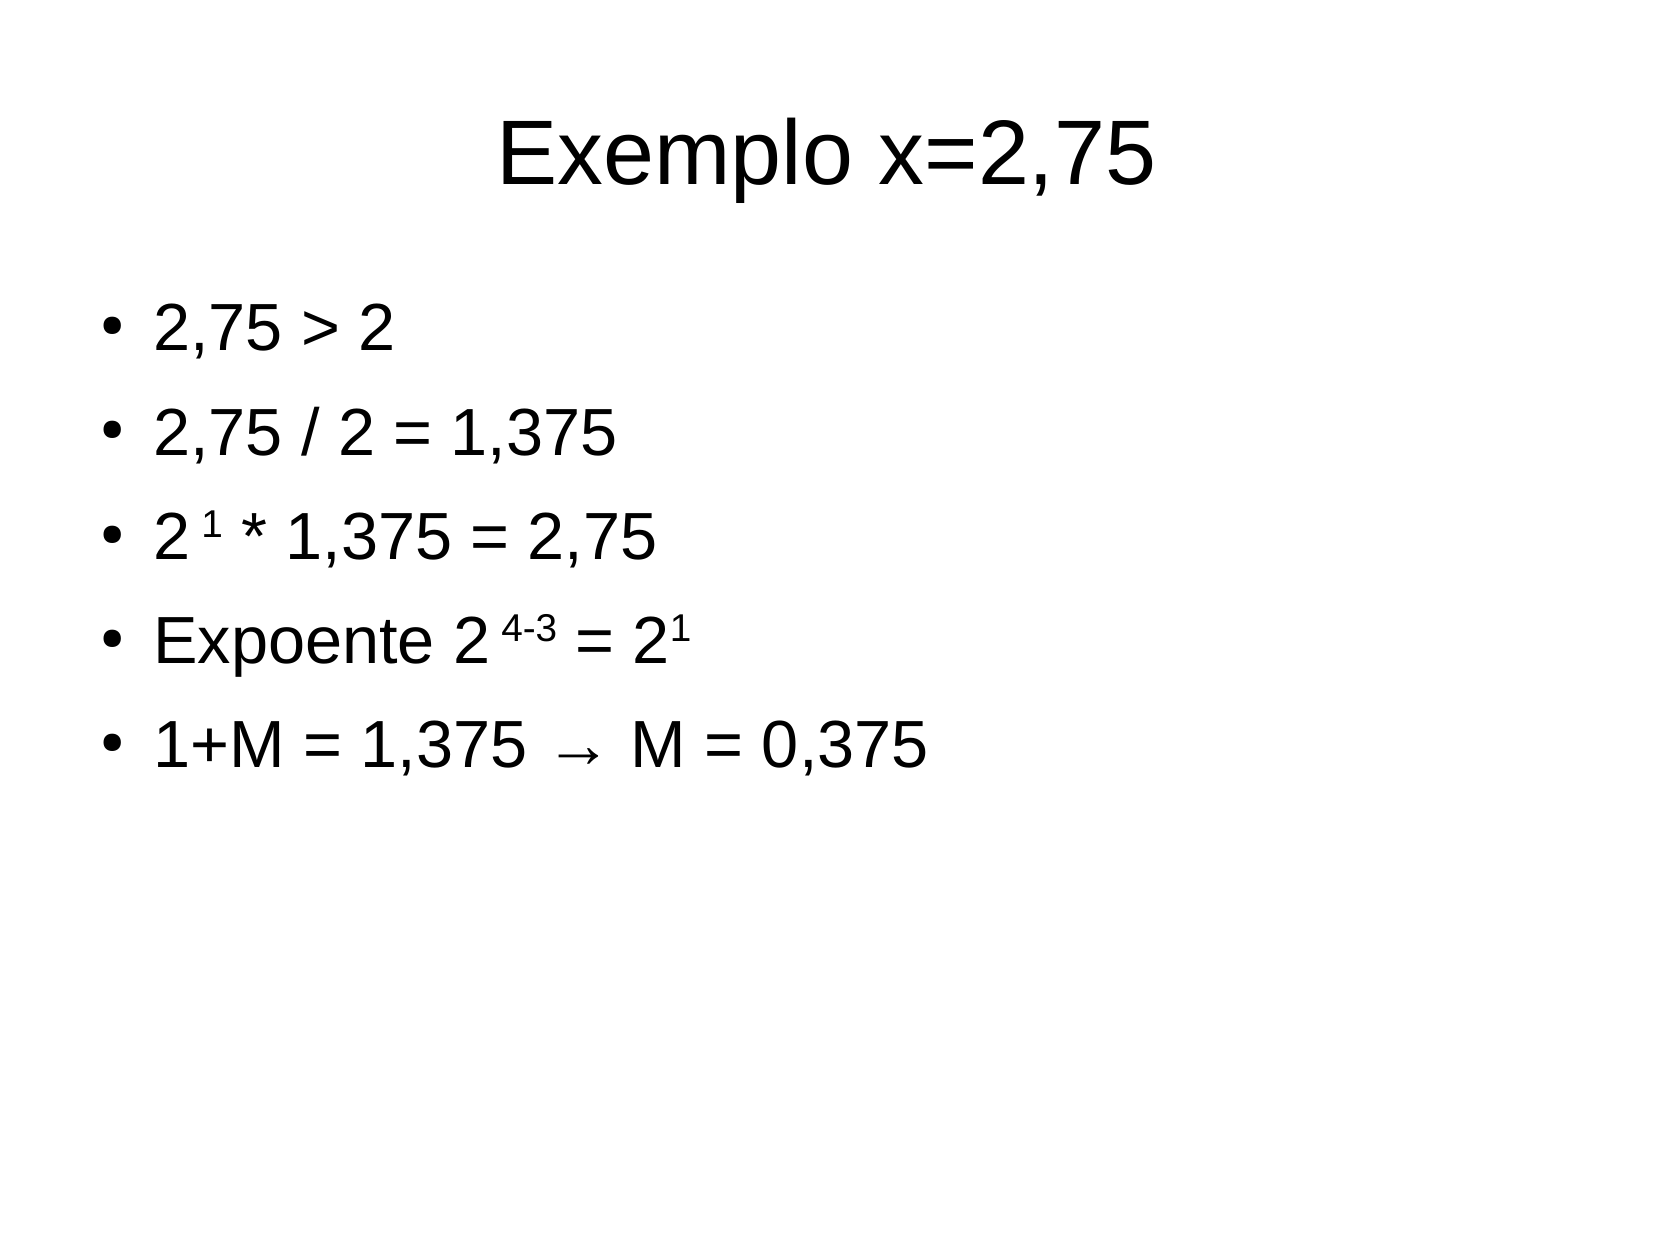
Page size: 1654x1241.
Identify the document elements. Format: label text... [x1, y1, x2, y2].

title Exemplo x=2,75 [82, 56, 1571, 250]
list 2,75 > 2 2,75 / 2 = 1,375 2 1 * 1,375 = 2,75 Expoente 2 4-3 = 21 1+M = 1,375 → M = 0,375 [82, 290, 1571, 1094]
